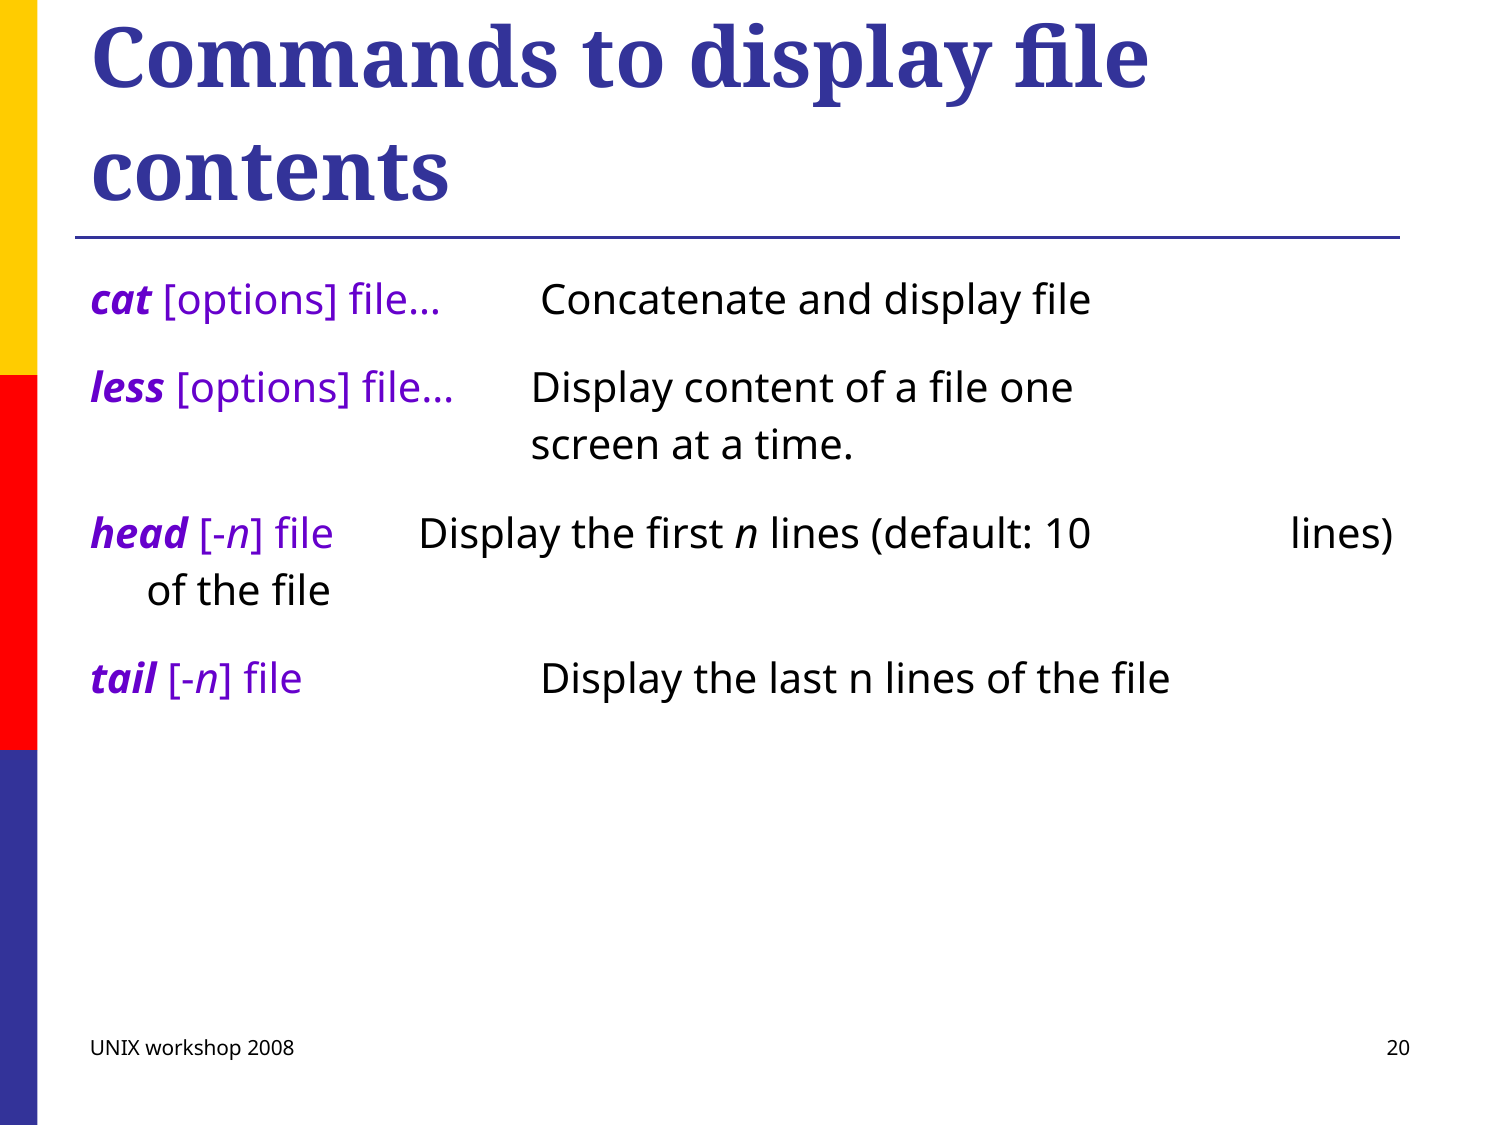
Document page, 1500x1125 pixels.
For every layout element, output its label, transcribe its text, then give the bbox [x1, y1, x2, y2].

text_box UNIX workshop 2008 [74, 1025, 426, 1101]
text_box <number> [1074, 1026, 1426, 1101]
title Commands to display file contents [75, 45, 1426, 233]
list cat [options] file… Concatenate and display file less [options] file… Display content of a file one screen at a time. head [-n] file Display the first n lines (default: 10 lines) of the file tail [-n] file Display the last n lines of the file [75, 262, 1426, 1026]
